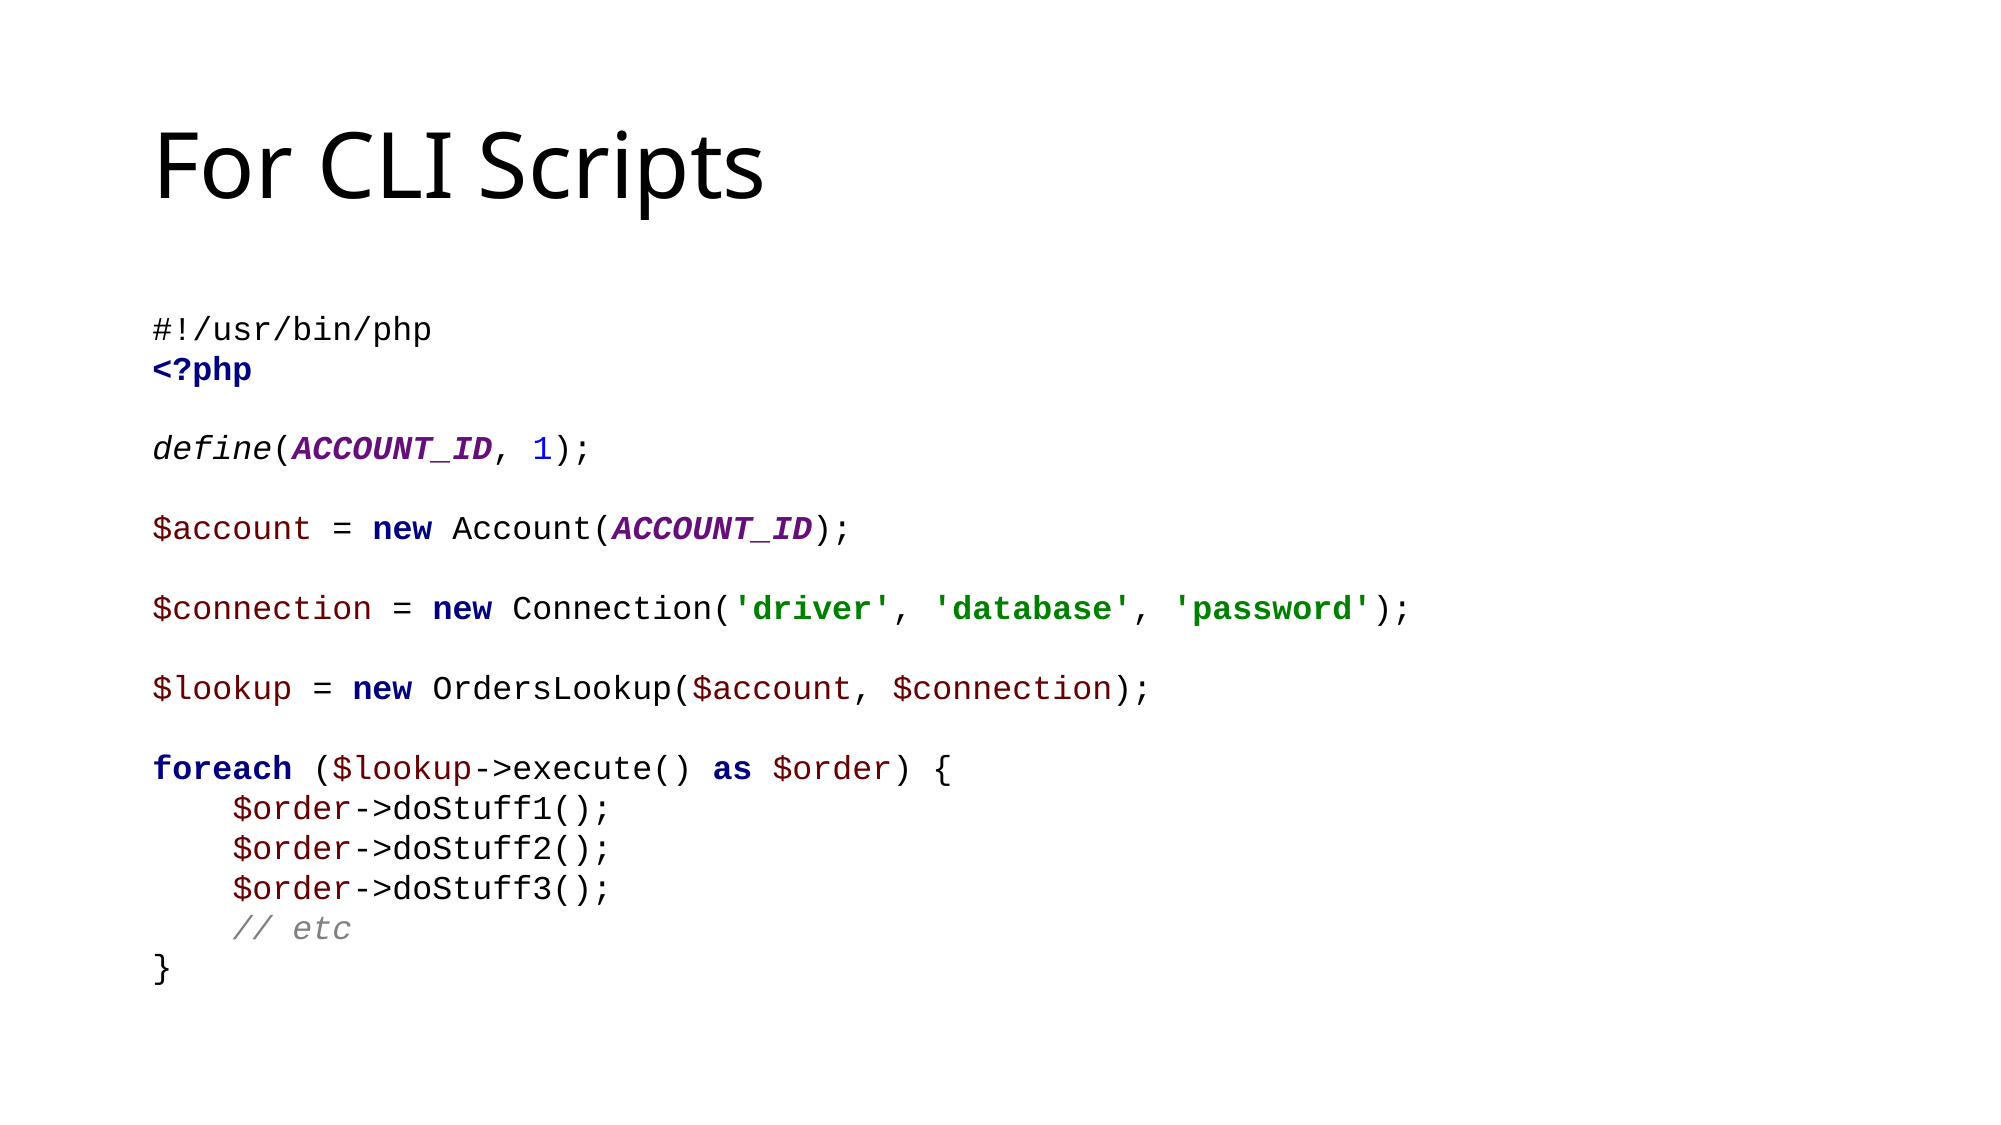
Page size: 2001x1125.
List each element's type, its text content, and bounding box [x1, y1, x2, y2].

title For CLI Scripts [137, 59, 1863, 278]
list #!/usr/bin/php <?php define(ACCOUNT_ID, 1); $account = new Account(ACCOUNT_ID); $connection = new Connection('driver', 'database', 'password'); $lookup = new OrdersLookup($account, $connection); foreach ($lookup->execute() as $order) { $order->doStuff1(); $order->doStuff2(); $order->doStuff3(); // etc } [137, 299, 1444, 1042]
